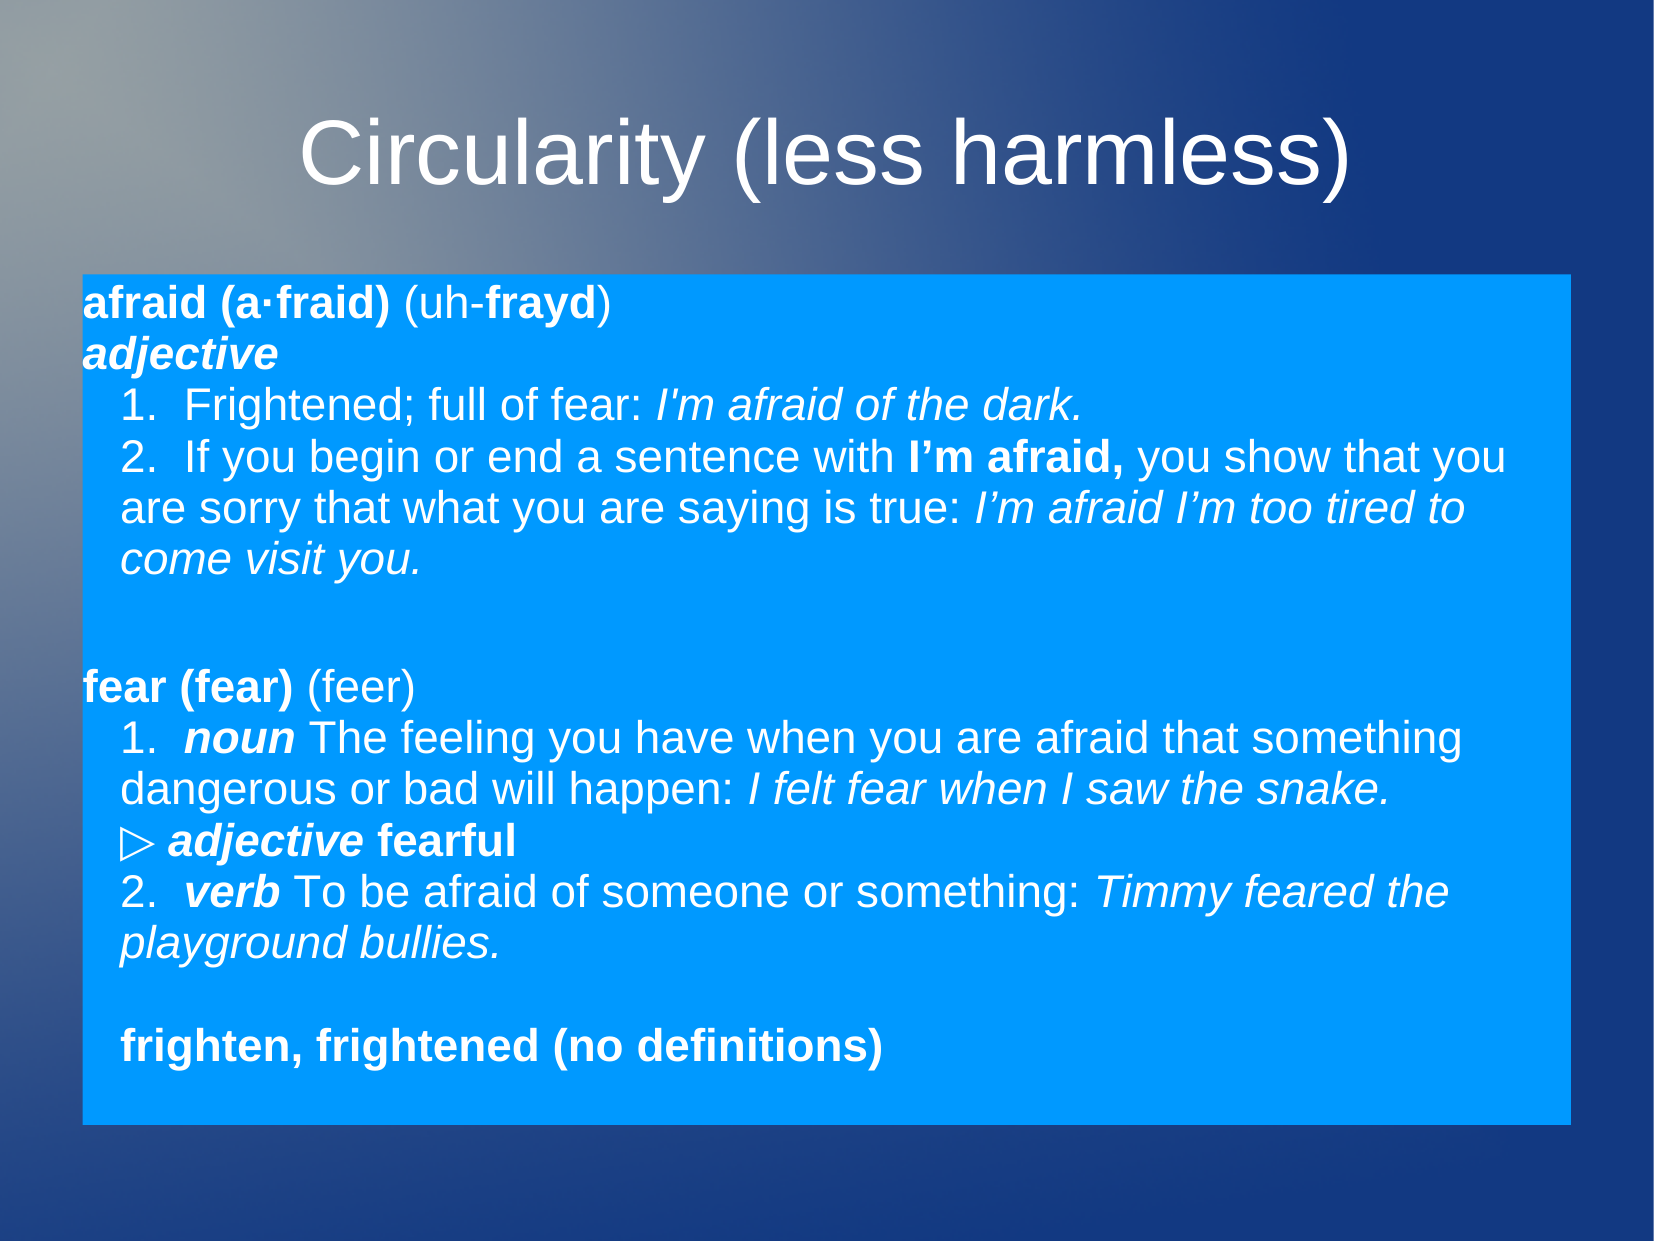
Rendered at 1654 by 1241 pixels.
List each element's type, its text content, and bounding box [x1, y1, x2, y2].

subtitle afraid (a·fraid) (uh-frayd) adjective 1. Frightened; full of fear: I'm afraid of the dark. 2. If you begin or end a sentence with I’m afraid, you show that you are sorry that what you are saying is true: I’m afraid I’m too tired to come visit you. fear (fear) (feer) 1. noun The feeling you have when you are afraid that something dangerous or bad will happen: I felt fear when I saw the snake. ▷ adjective fearful 2. verb To be afraid of someone or something: Timmy feared the playground bullies. frighten, frightened (no definitions) [82, 274, 1571, 1125]
picture [0, 0, 1654, 1241]
title Circularity (less harmless) [82, 49, 1571, 257]
